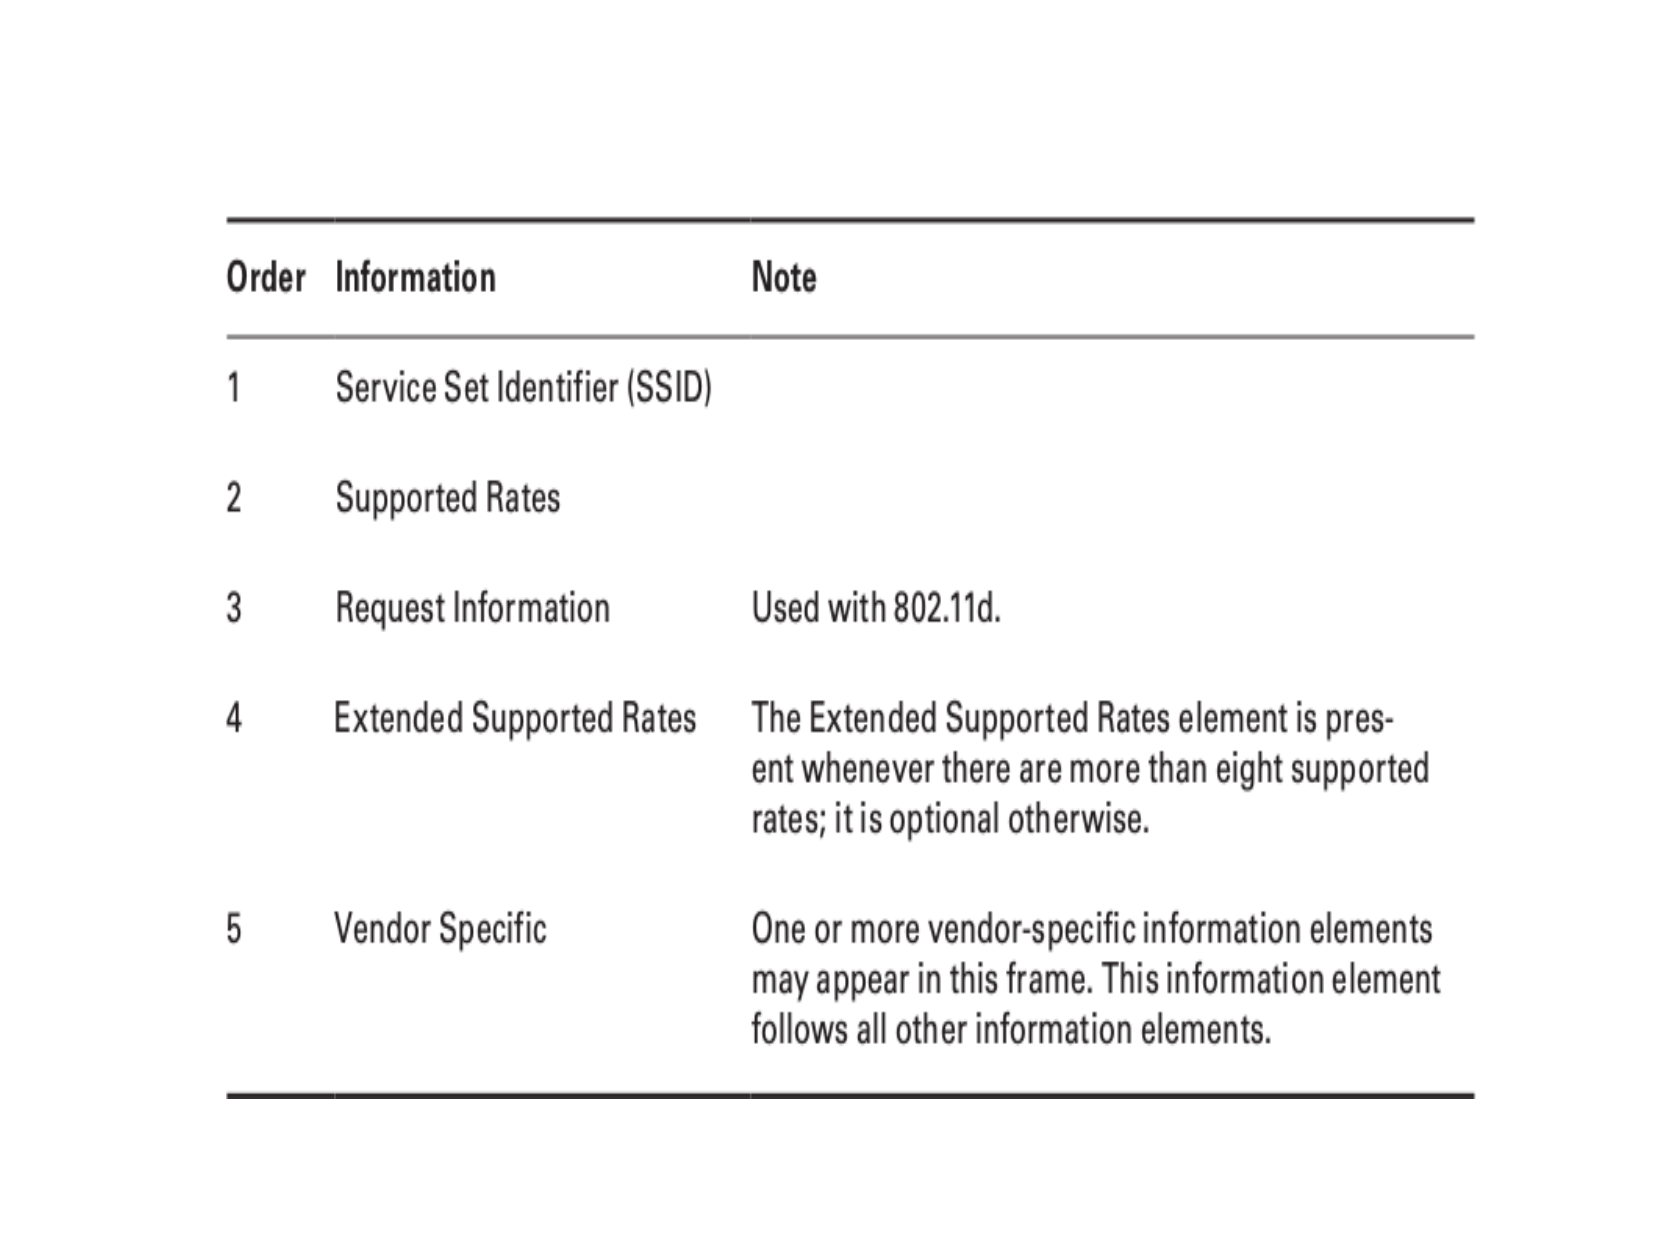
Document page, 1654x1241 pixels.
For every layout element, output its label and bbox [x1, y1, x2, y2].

picture [175, 213, 1499, 1099]
